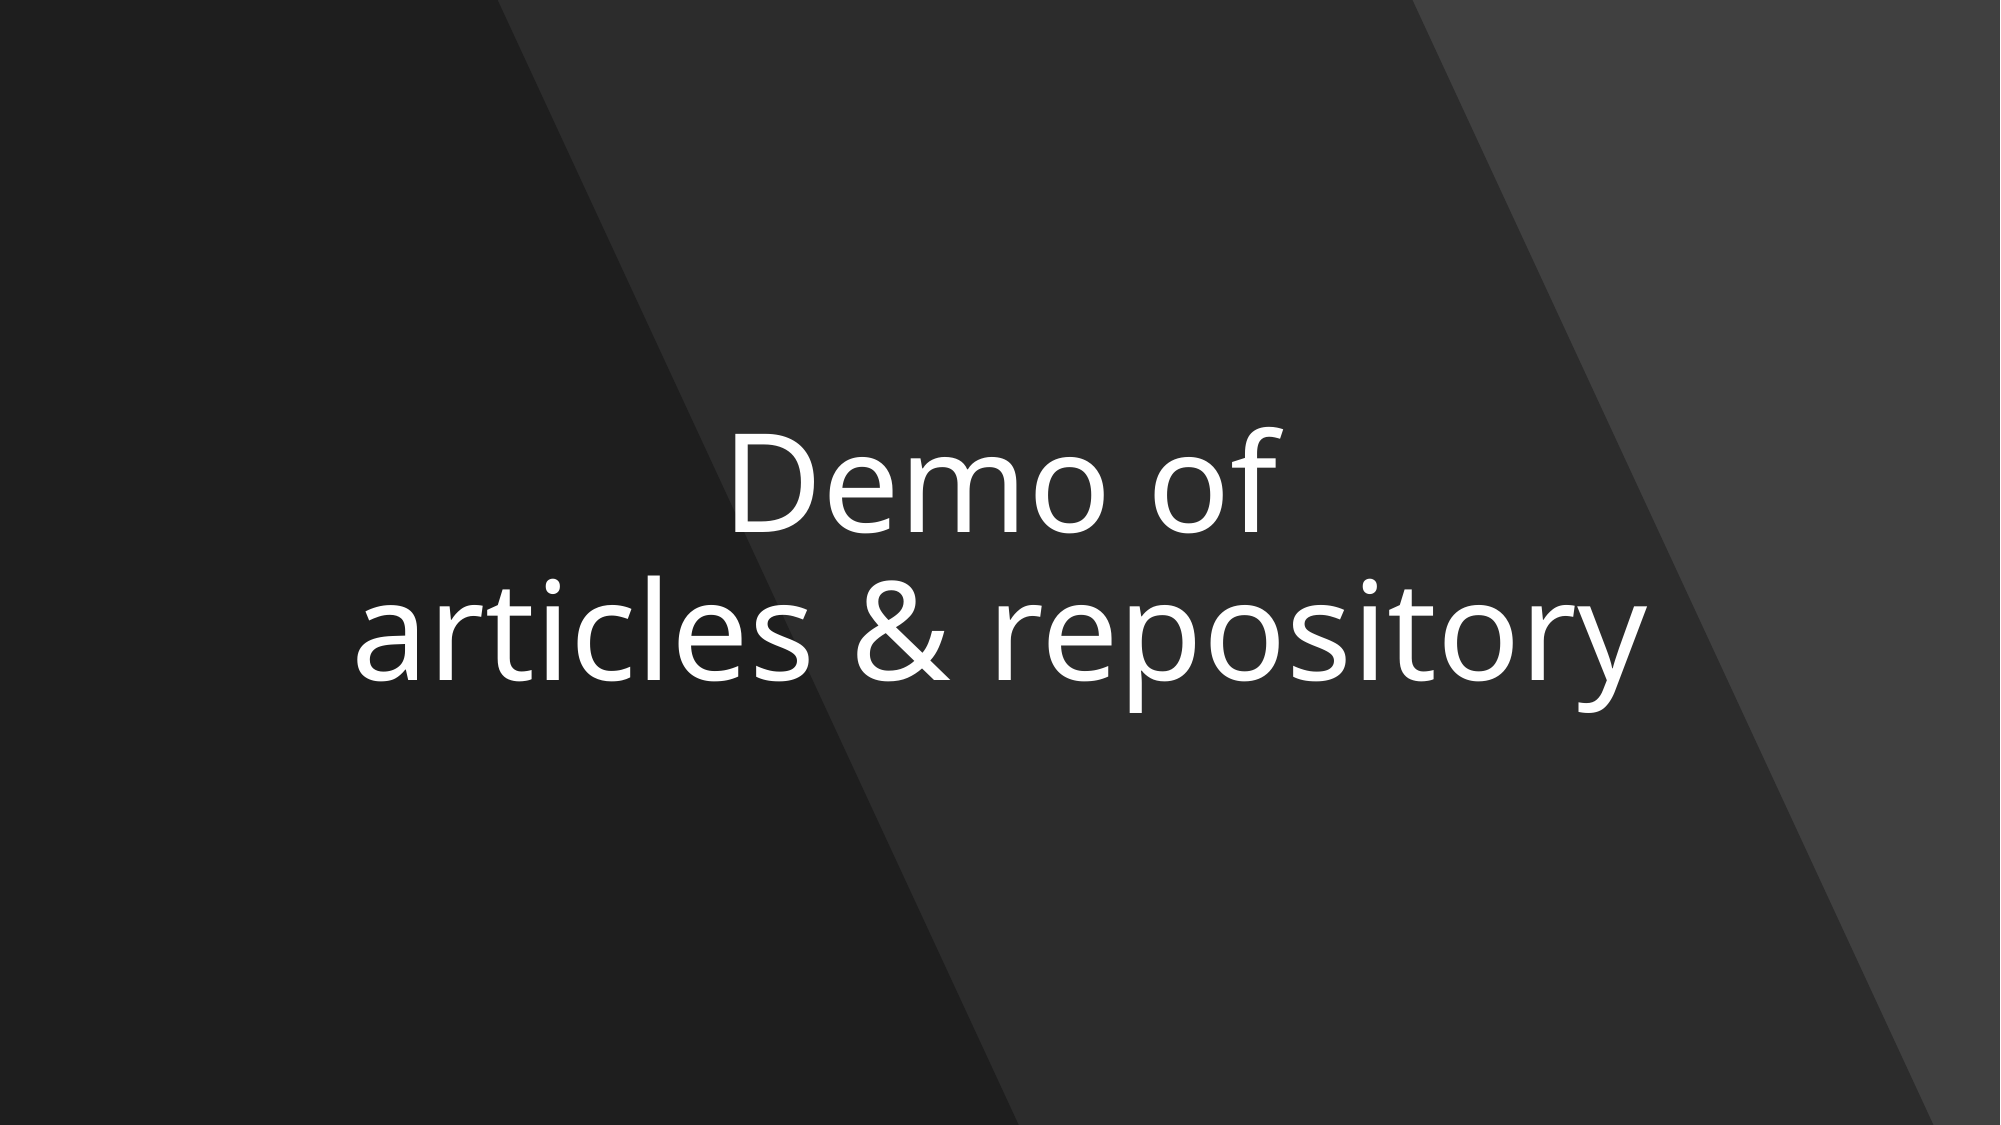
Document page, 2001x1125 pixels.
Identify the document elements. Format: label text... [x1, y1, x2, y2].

title Demo of articles & repository [152, 85, 1848, 1039]
text_box [0, 0, 2000, 1125]
